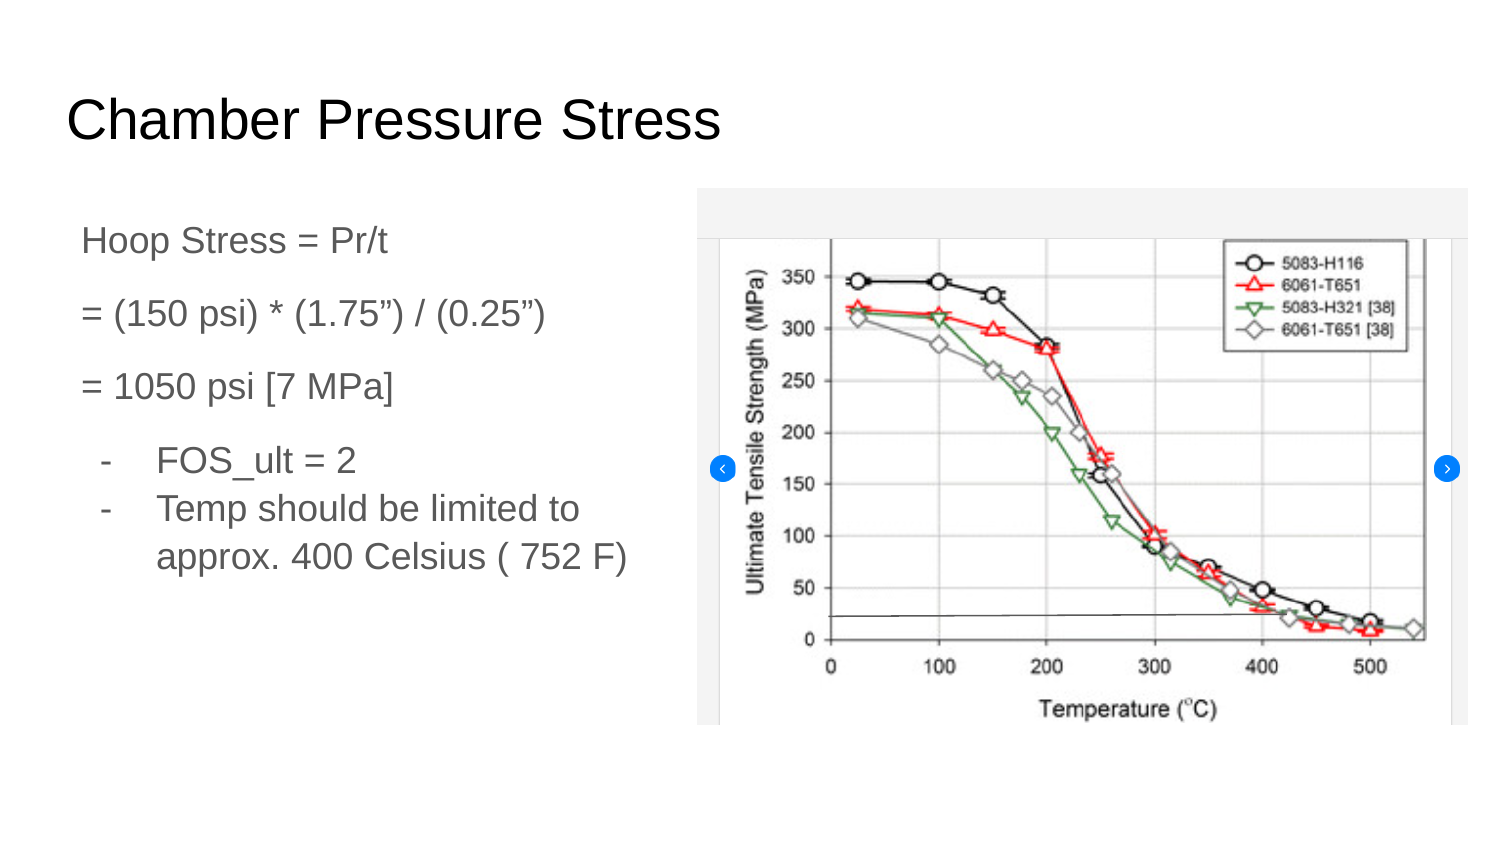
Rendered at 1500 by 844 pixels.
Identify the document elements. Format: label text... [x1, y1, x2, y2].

list Hoop Stress = Pr/t = (150 psi) * (1.75”) / (0.25”) = 1050 psi [7 MPa] FOS_ult = 2 Temp should be limited to approx. 400 Celsius ( 752 F) [66, 198, 676, 759]
title Chamber Pressure Stress [51, 72, 1449, 167]
picture [697, 188, 1468, 725]
